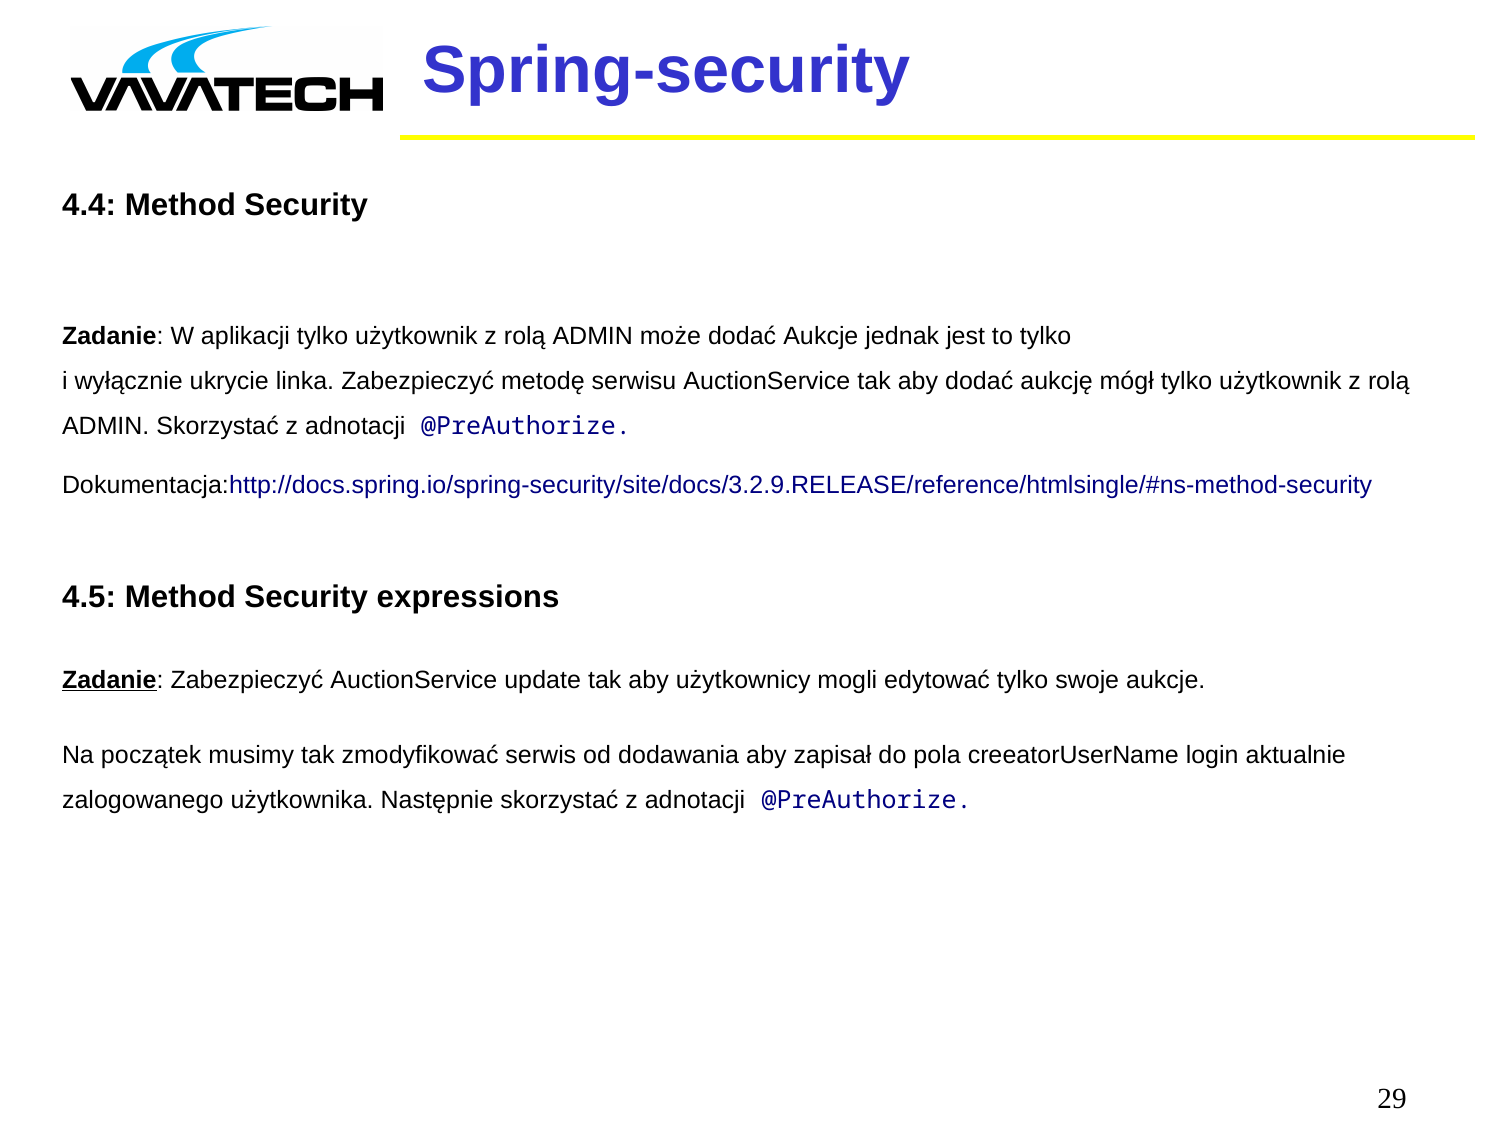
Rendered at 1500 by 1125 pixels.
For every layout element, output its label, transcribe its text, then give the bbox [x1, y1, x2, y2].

picture [70, 26, 383, 111]
title Spring-security [407, 0, 1479, 157]
text_box 4.4: Method Security Zadanie: W aplikacji tylko użytkownik z rolą ADMIN może dodać Aukcje jednak jest to tylko i wyłącznie ukrycie linka. Zabezpieczyć metodę serwisu AuctionService tak aby dodać aukcję mógł tylko użytkownik z rolą ADMIN. Skorzystać z adnotacji @PreAuthorize. Dokumentacja:http://docs.spring.io/spring-security/site/docs/3.2.9.RELEASE/reference/htmlsingle/#ns-method-security 4.5: Method Security expressions Zadanie: Zabezpieczyć AuctionService update tak aby użytkownicy mogli edytować tylko swoje aukcje. Na początek musimy tak zmodyfikować serwis od dodawania aby zapisał do pola creeatorUserName login aktualnie zalogowanego użytkownika. Następnie skorzystać z adnotacji @PreAuthorize. [47, 177, 1453, 947]
